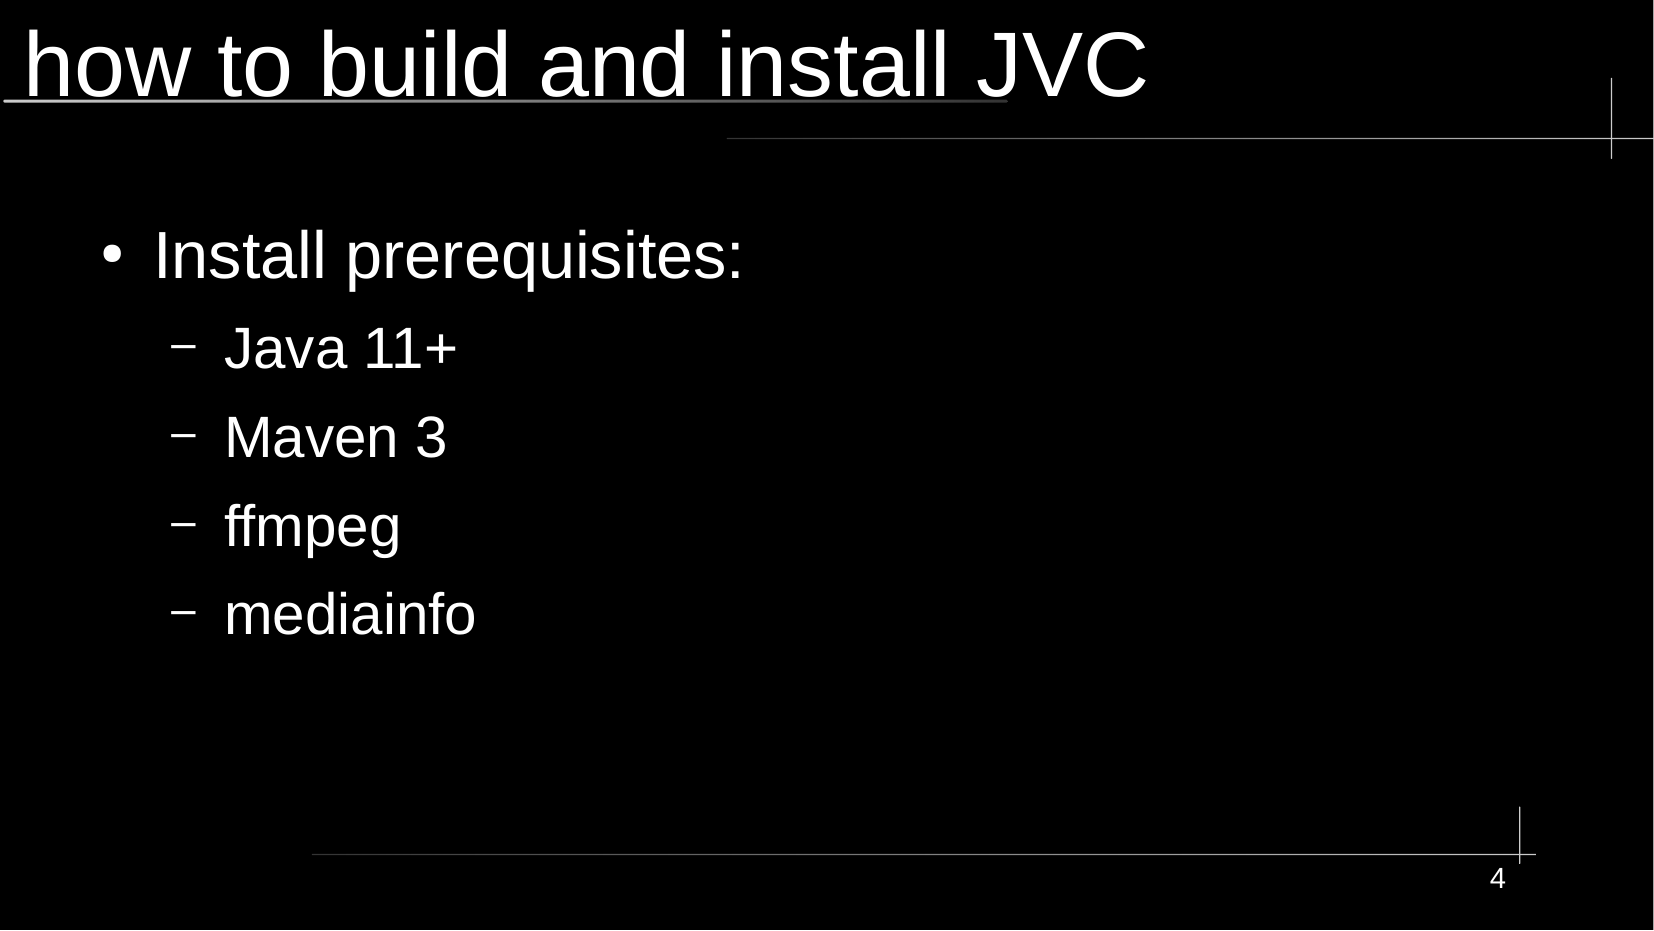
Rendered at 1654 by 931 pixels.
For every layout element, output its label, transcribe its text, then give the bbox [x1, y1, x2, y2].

list Install prerequisites: Java 11+ Maven 3 ffmpeg mediainfo [82, 217, 1571, 758]
title how to build and install JVC [23, 11, 1589, 119]
